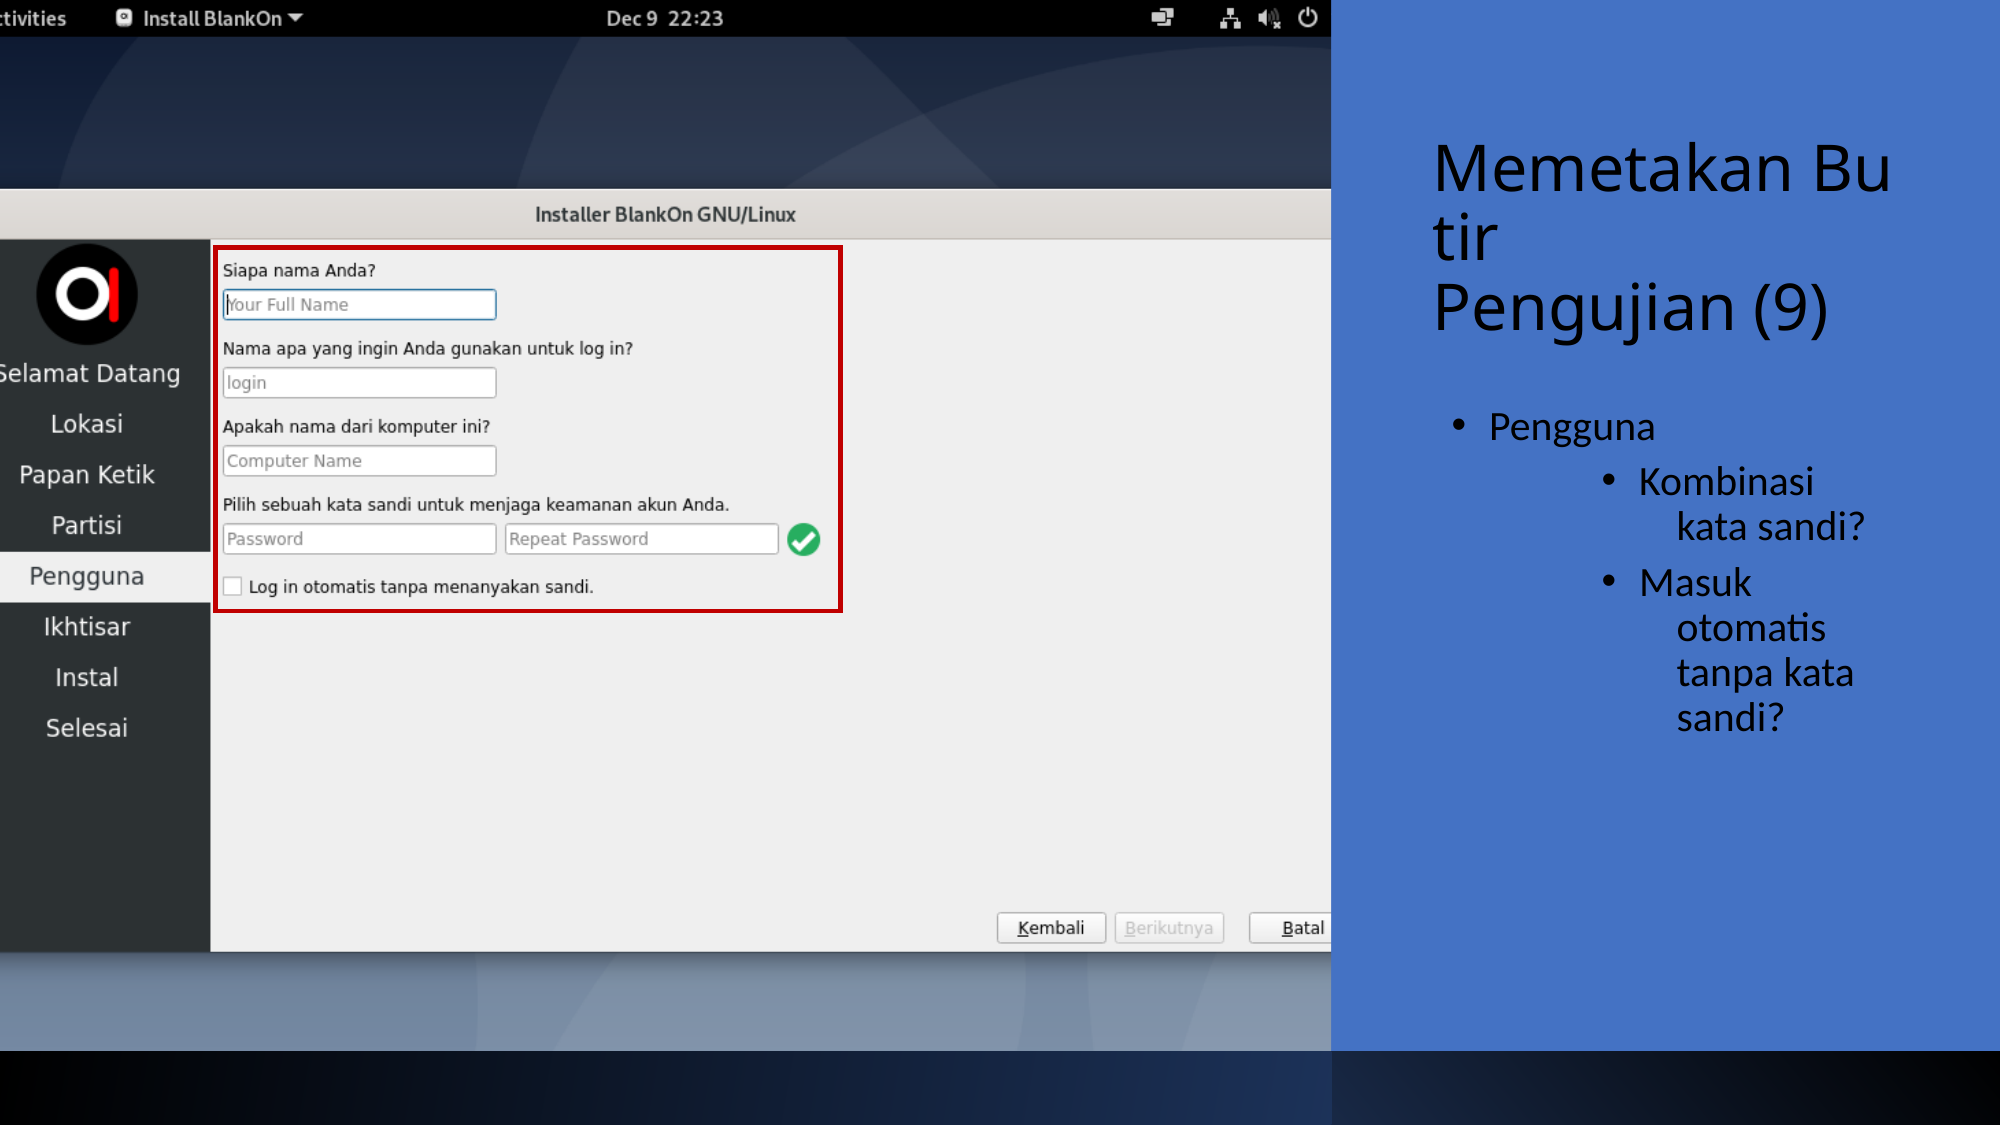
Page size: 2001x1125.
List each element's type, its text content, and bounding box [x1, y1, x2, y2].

title Memetakan Butir Pengujian (9) [1417, 80, 1926, 352]
text_box [0, 0, 2000, 1125]
picture [0, 0, 1332, 1051]
list Pengguna Kombinasi kata sandi? Masuk otomatis tanpa kata sandi? [1417, 396, 1901, 978]
